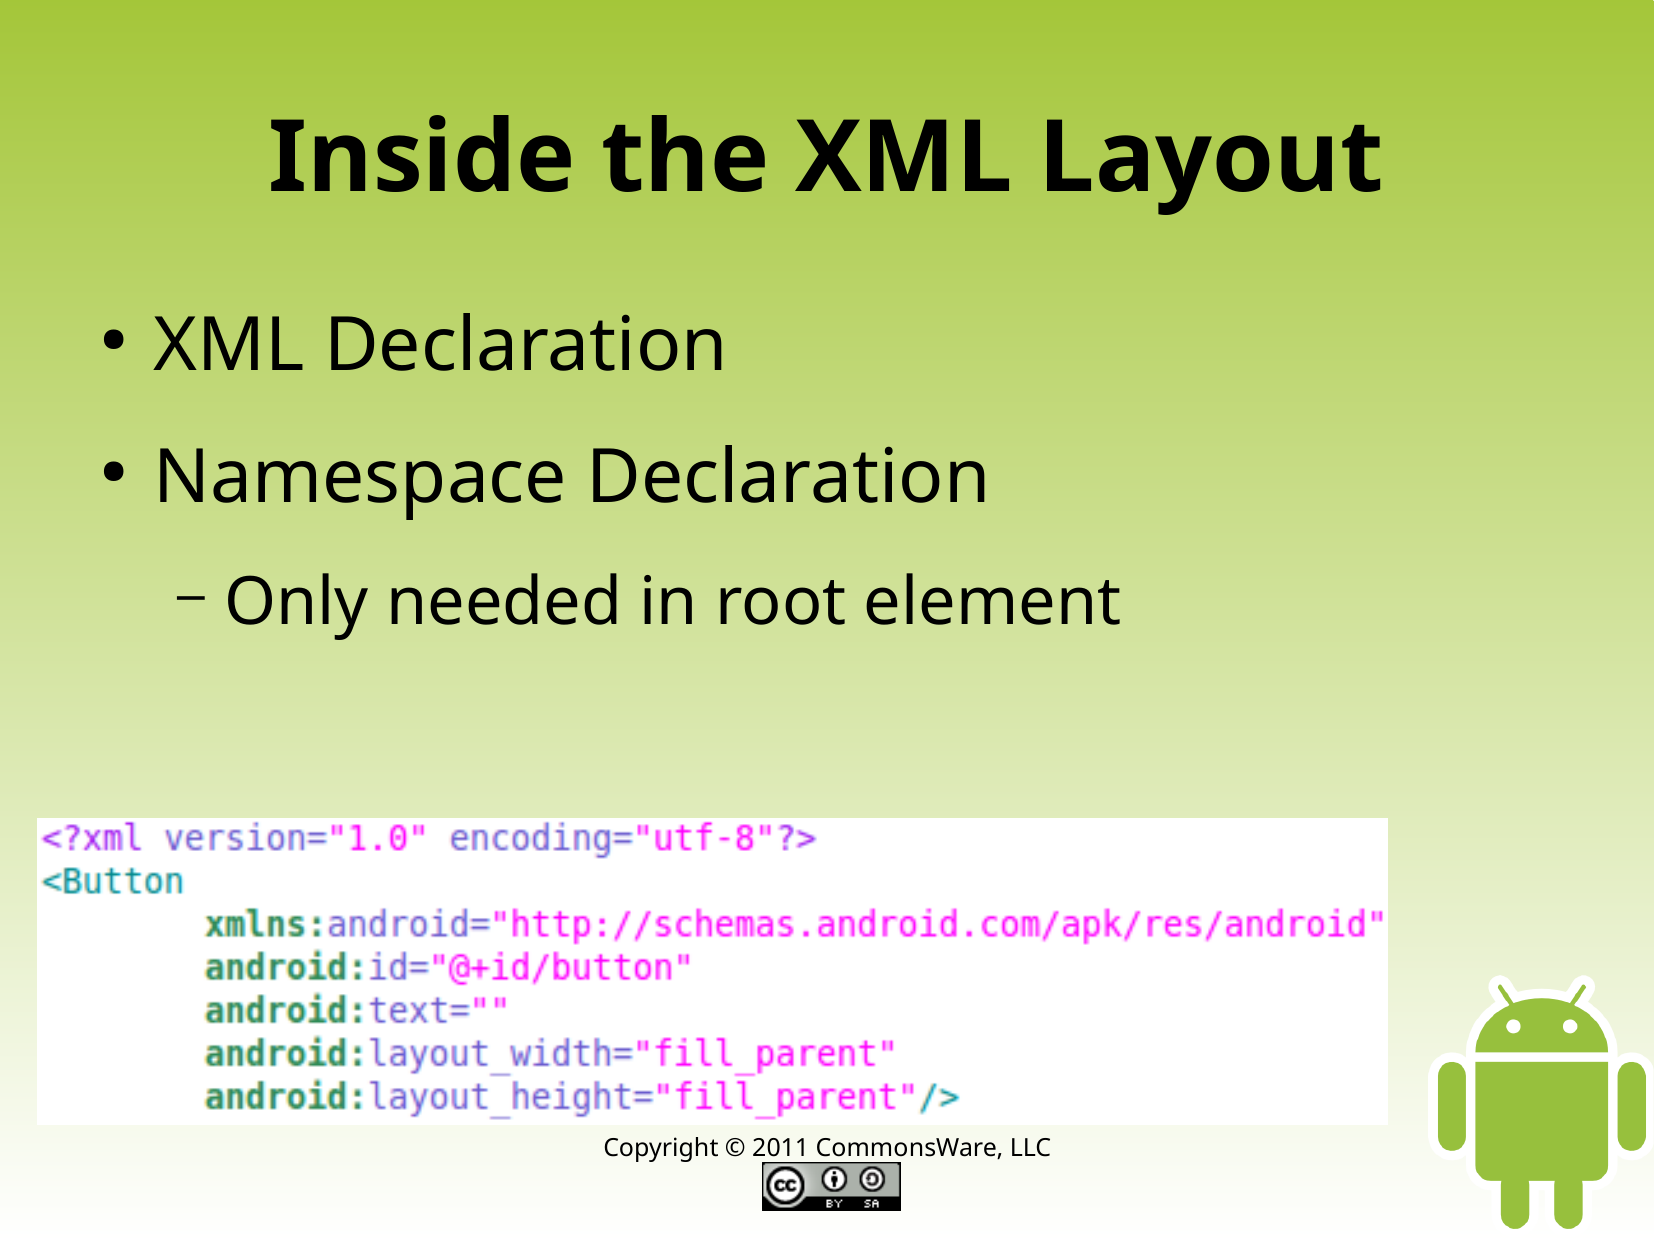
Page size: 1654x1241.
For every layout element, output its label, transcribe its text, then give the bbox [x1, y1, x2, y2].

list XML Declaration Namespace Declaration Only needed in root element [82, 290, 1538, 751]
title Inside the XML Layout [82, 49, 1571, 257]
picture [762, 1162, 901, 1211]
picture [37, 818, 1388, 1126]
picture [1428, 975, 1654, 1238]
